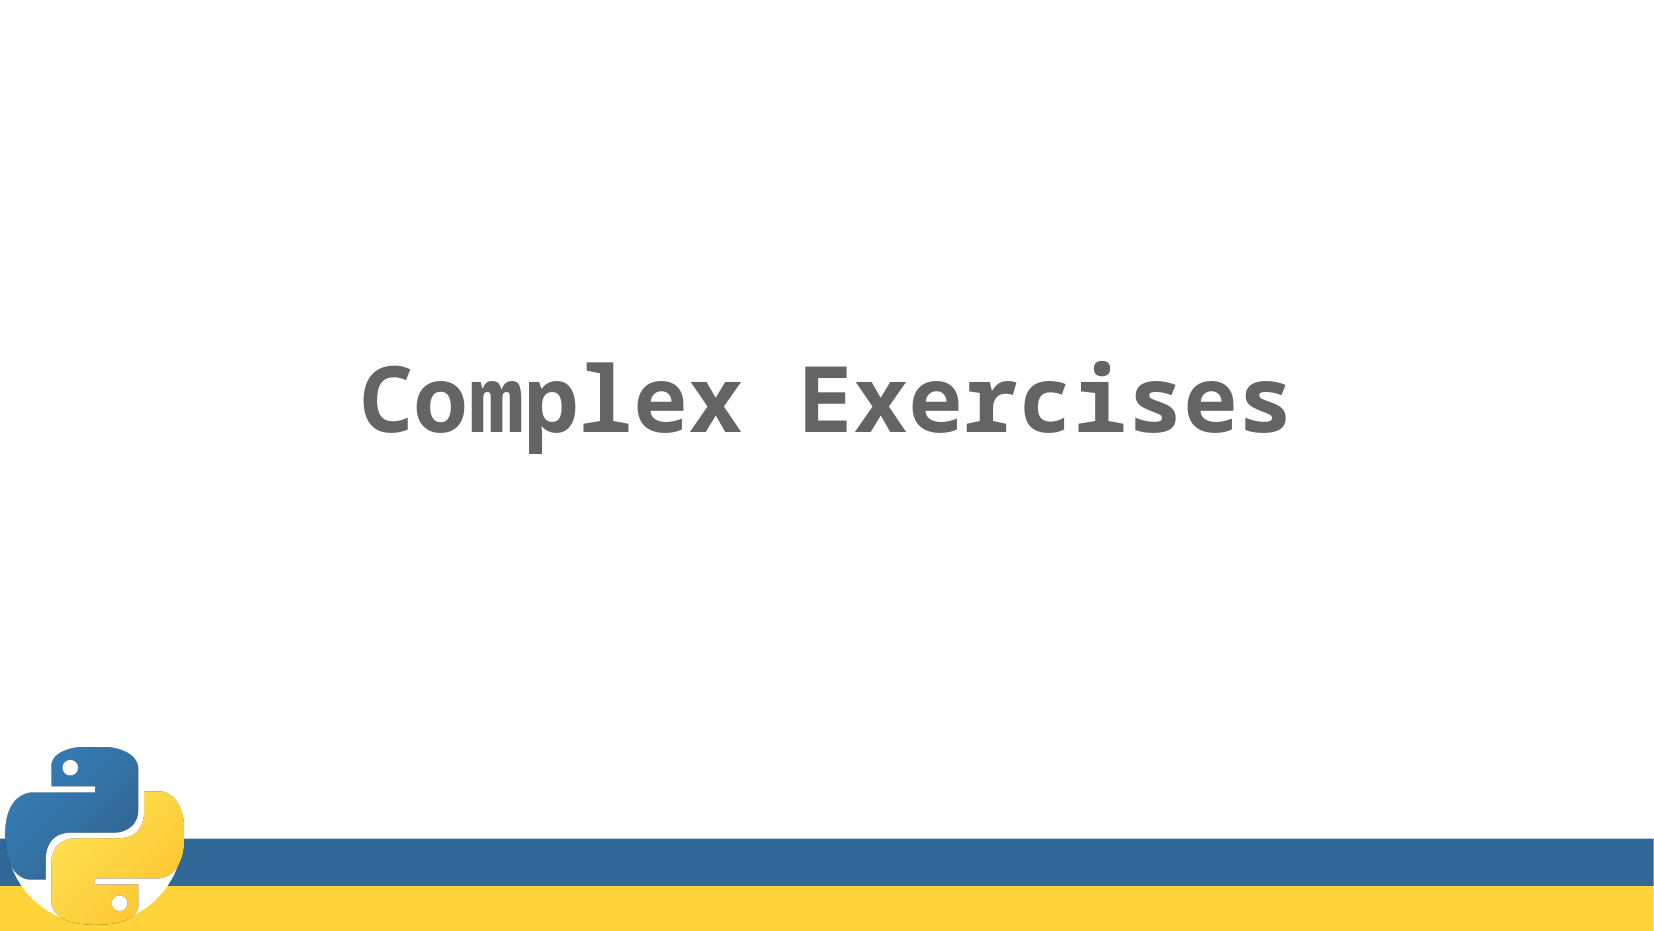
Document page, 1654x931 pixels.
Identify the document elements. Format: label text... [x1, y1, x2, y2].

subtitle Complex Exercises [82, 37, 1571, 757]
picture [5, 747, 184, 925]
